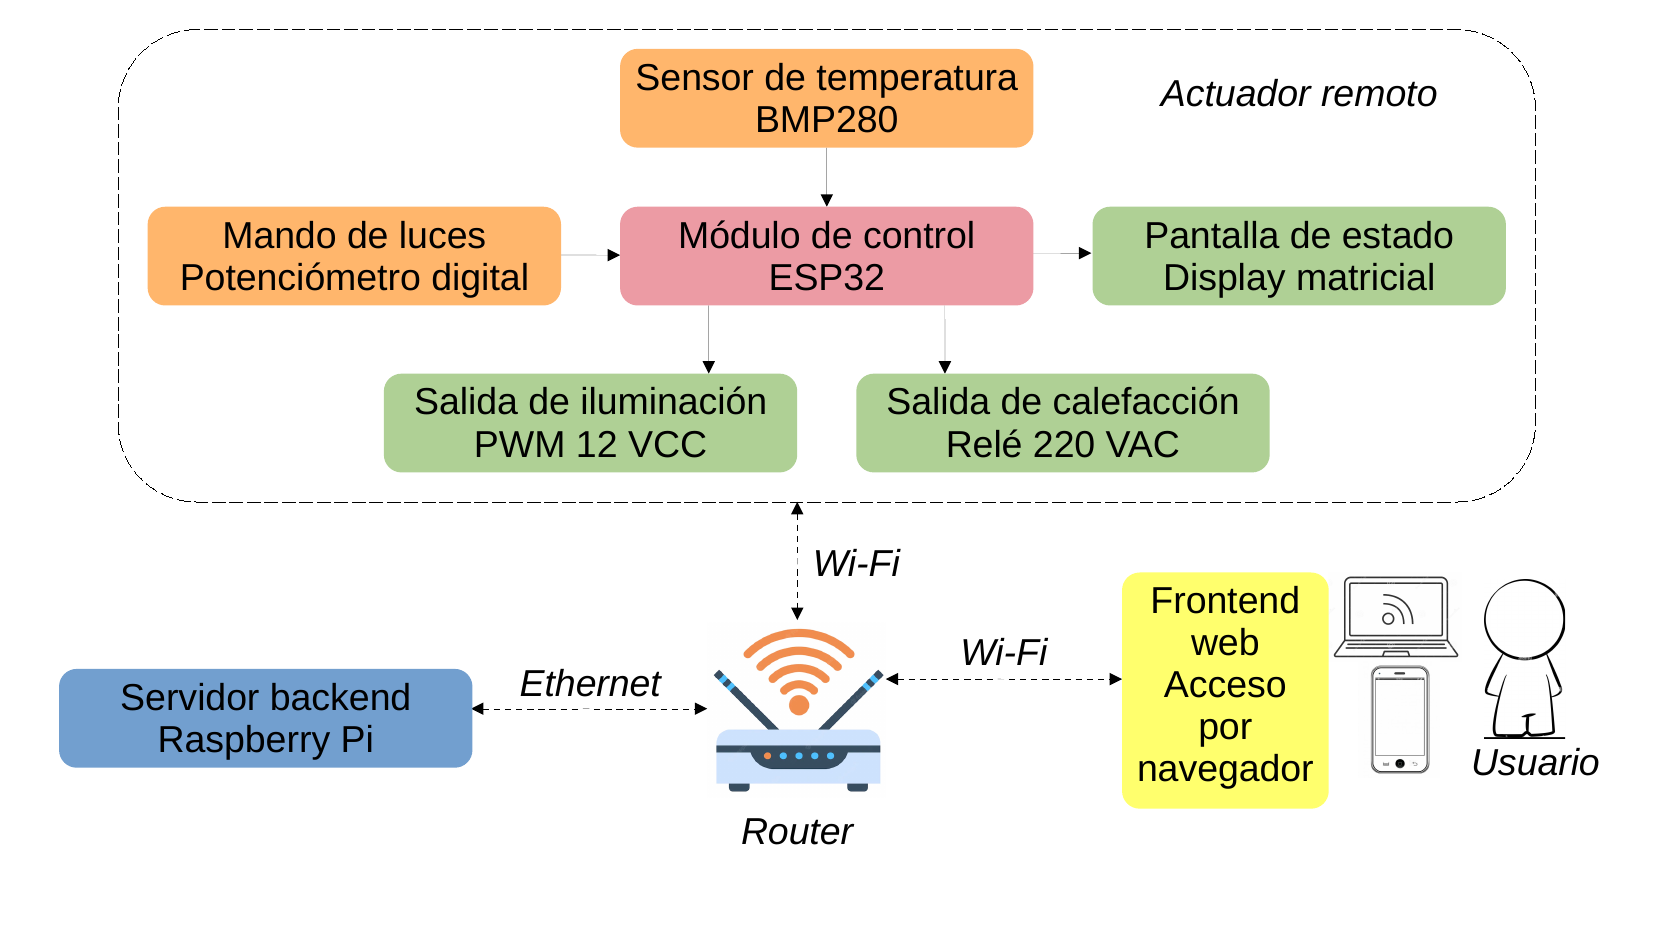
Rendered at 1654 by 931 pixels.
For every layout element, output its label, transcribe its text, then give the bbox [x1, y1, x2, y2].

text_box Salida de iluminación PWM 12 VCC [383, 373, 798, 473]
picture [1484, 579, 1566, 738]
text_box Pantalla de estado Display matricial [1092, 206, 1506, 306]
text_box Salida de calefacción Relé 220 VAC [856, 373, 1270, 473]
text_box Mando de luces Potenciómetro digital [147, 206, 562, 306]
picture [707, 622, 886, 798]
text_box Actuador remoto [1122, 61, 1477, 118]
text_box Módulo de control ESP32 [620, 206, 1034, 306]
text_box Servidor backend Raspberry Pi [59, 668, 473, 768]
text_box Ethernet [501, 651, 679, 709]
text_box Router [620, 799, 975, 857]
text_box Sensor de temperatura BMP280 [620, 48, 1034, 148]
text_box Frontend web Acceso por navegador [1122, 572, 1329, 809]
picture [1329, 572, 1462, 778]
text_box Wi-Fi [797, 531, 916, 589]
text_box Wi-Fi [944, 620, 1063, 677]
